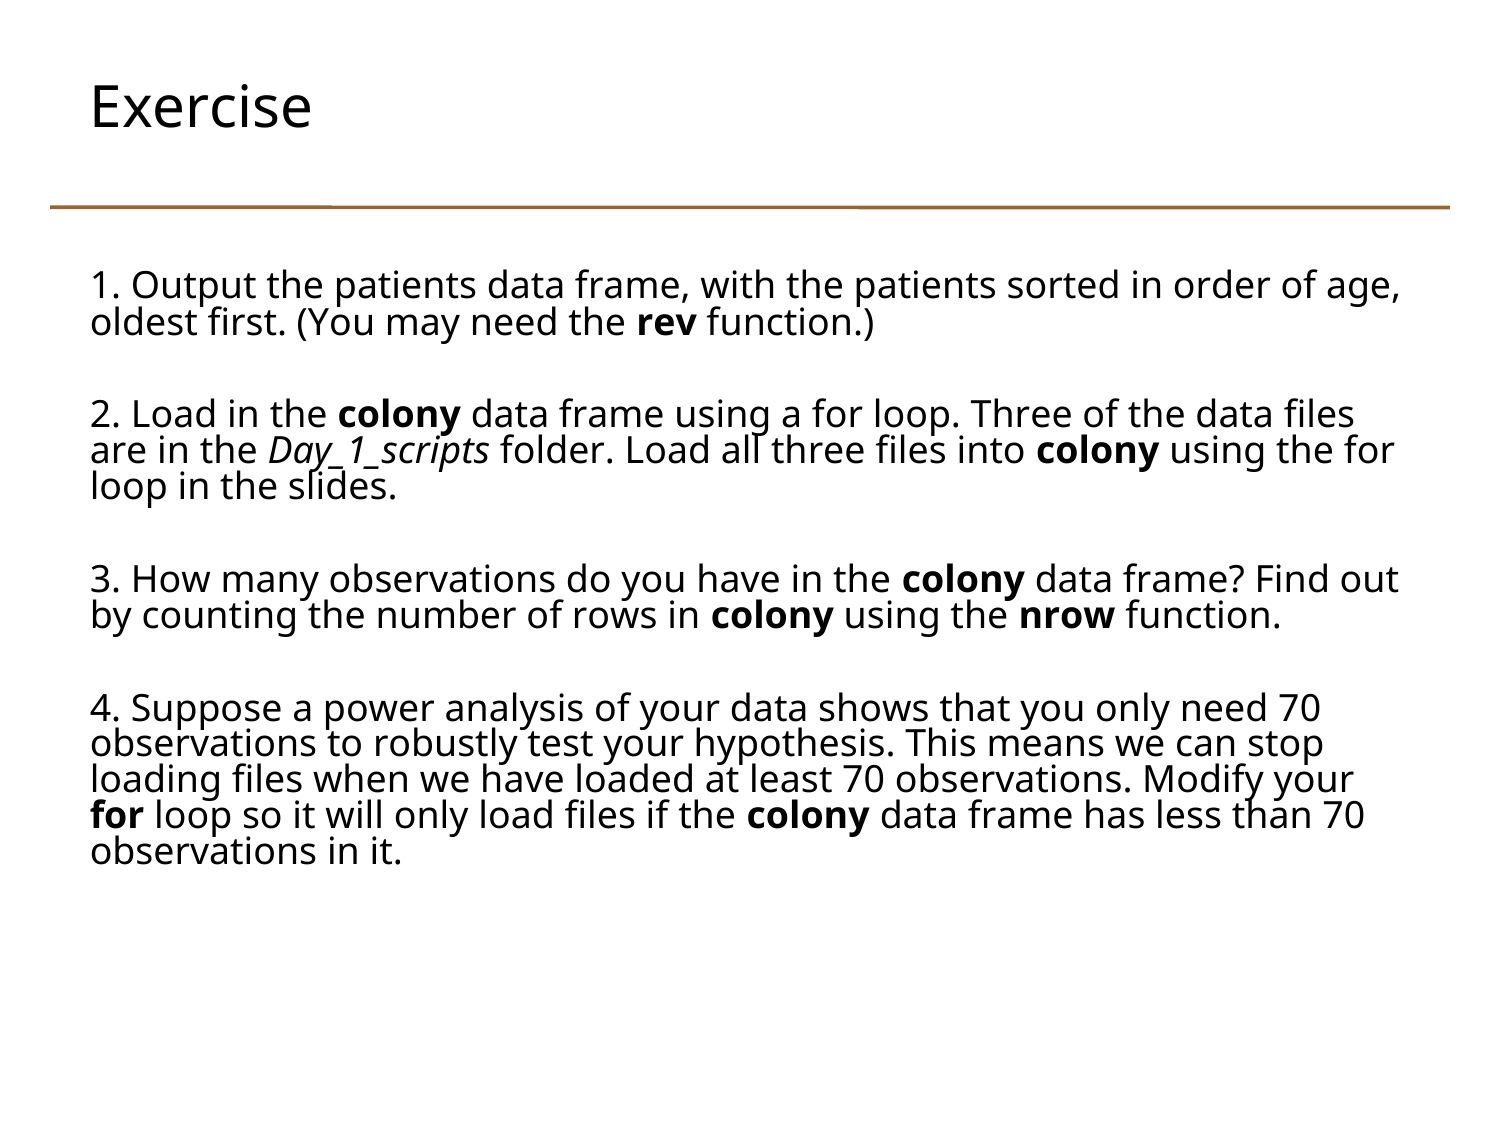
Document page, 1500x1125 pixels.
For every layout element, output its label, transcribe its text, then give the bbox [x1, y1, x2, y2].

text_box Exercise [75, 44, 1425, 233]
text_box 1. Output the patients data frame, with the patients sorted in order of age, oldest first. (You may need the rev function.) 2. Load in the colony data frame using a for loop. Three of the data files are in the Day_1_scripts folder. Load all three files into colony using the for loop in the slides. 3. How many observations do you have in the colony data frame? Find out by counting the number of rows in colony using the nrow function. 4. Suppose a power analysis of your data shows that you only need 70 observations to robustly test your hypothesis. This means we can stop loading files when we have loaded at least 70 observations. Modify your for loop so it will only load files if the colony data frame has less than 70 observations in it. [75, 262, 1426, 1005]
